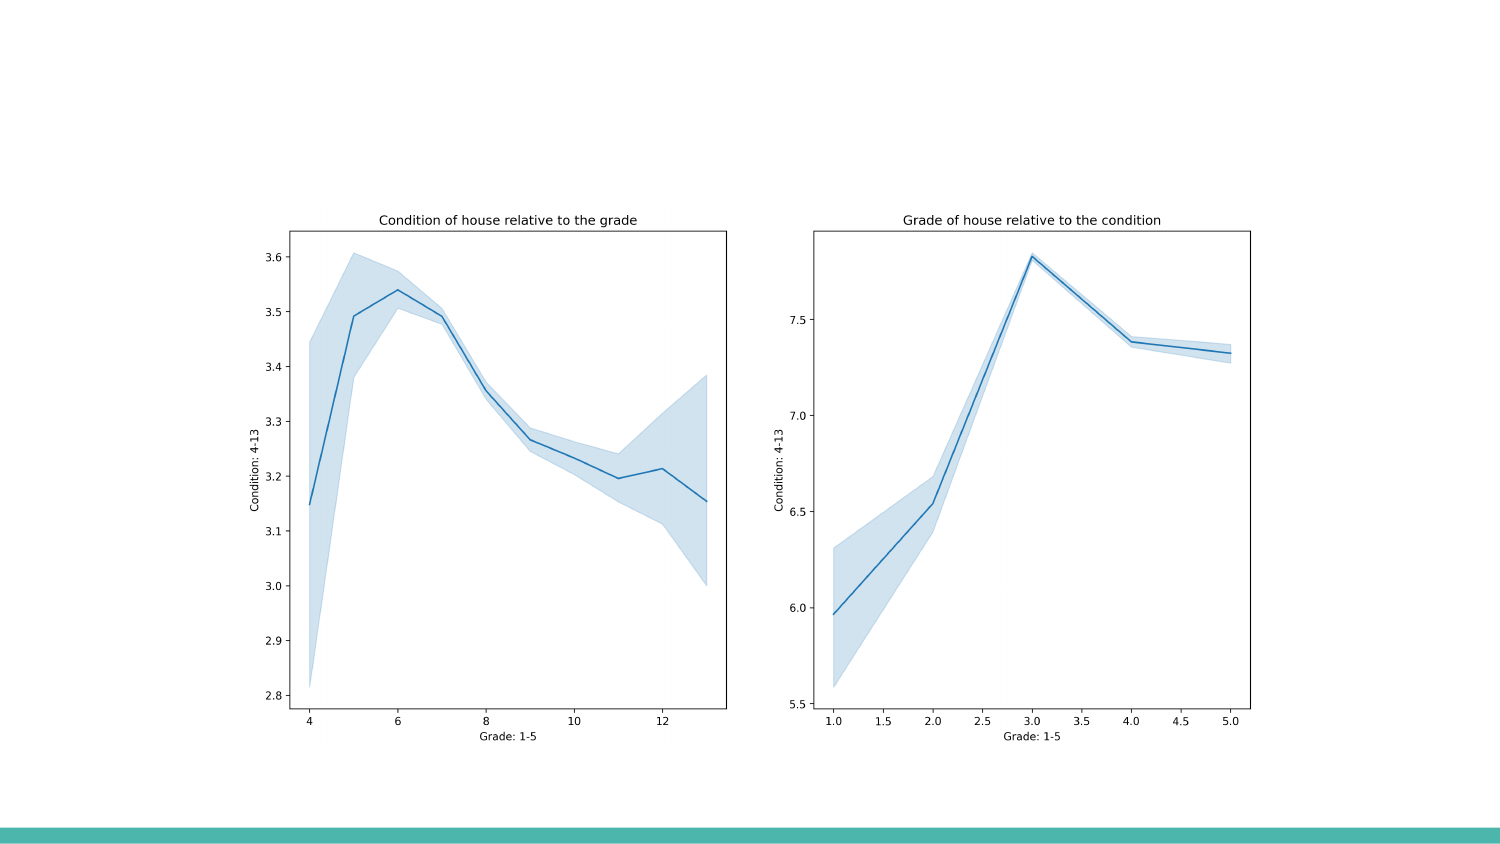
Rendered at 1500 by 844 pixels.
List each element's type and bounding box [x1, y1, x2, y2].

picture [242, 207, 1258, 750]
